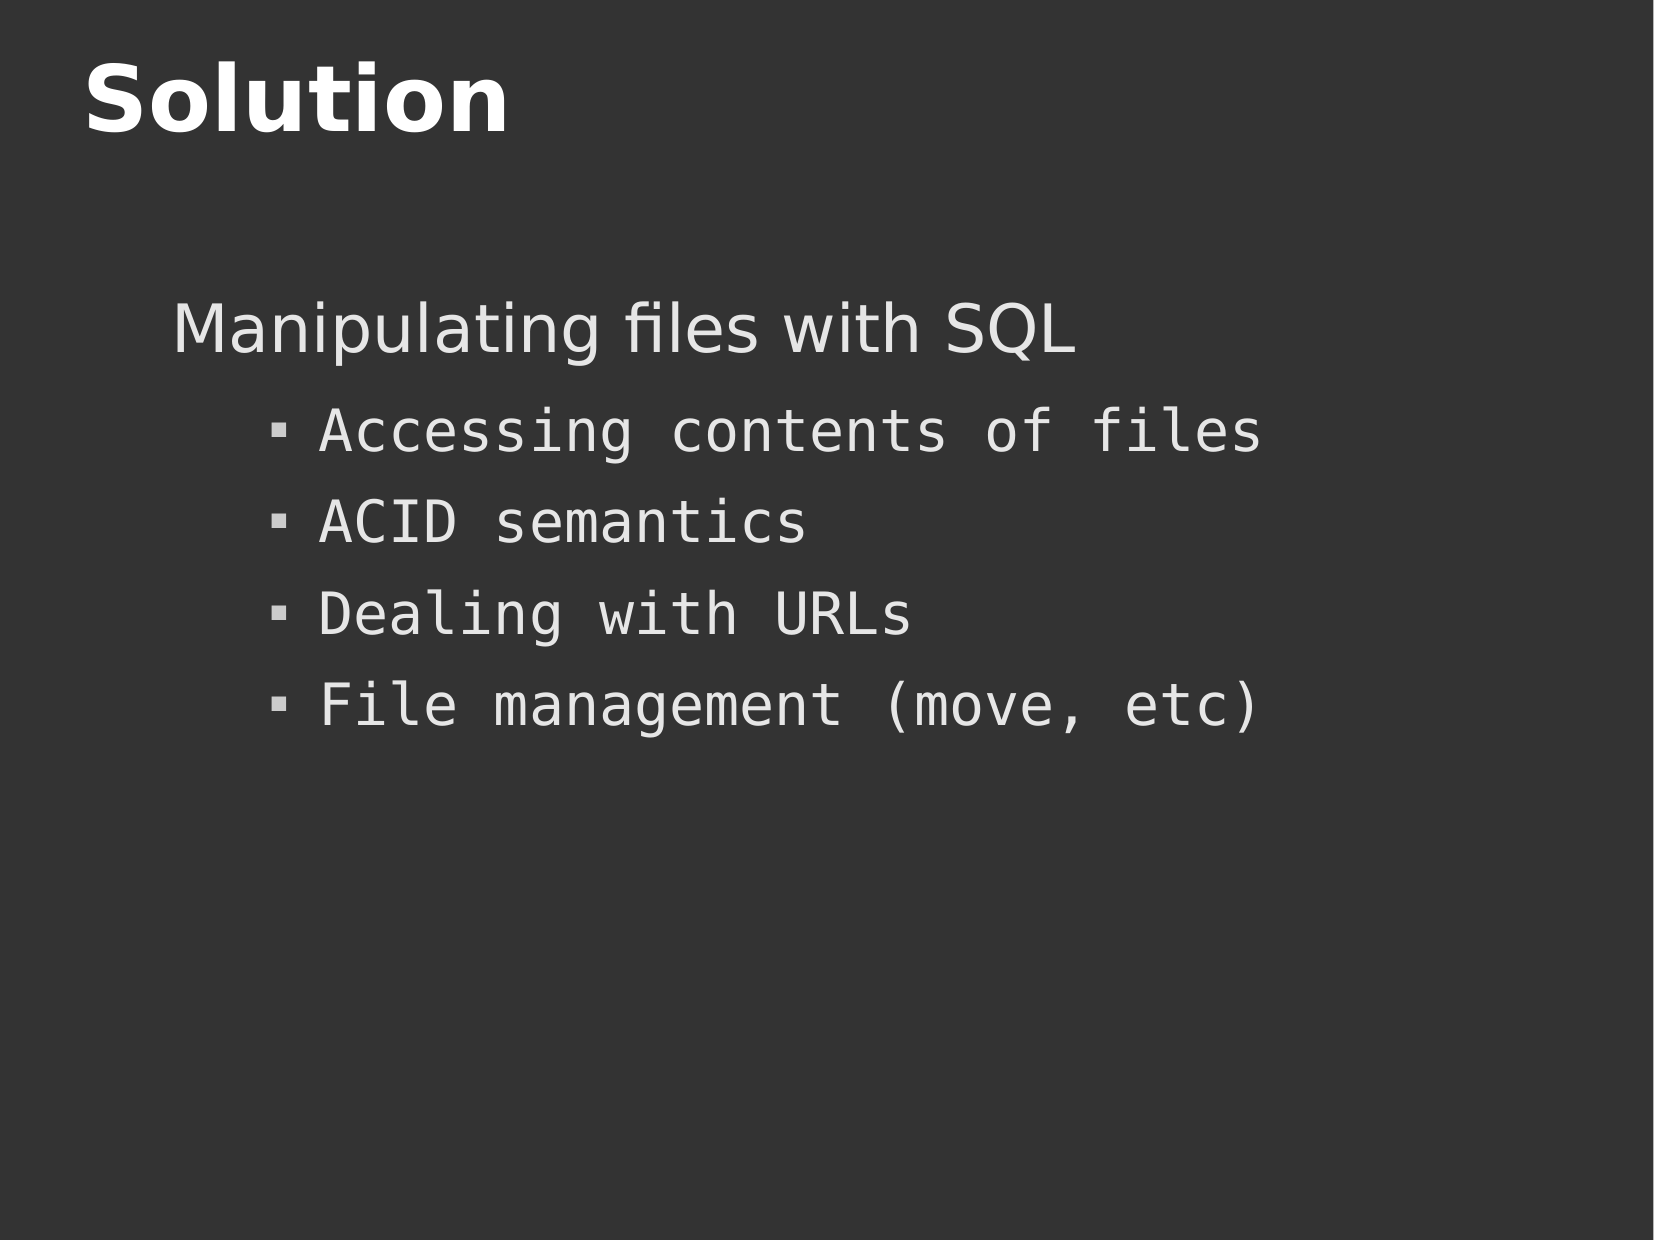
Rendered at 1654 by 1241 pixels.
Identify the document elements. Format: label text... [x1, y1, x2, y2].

list Manipulating files with SQL Accessing contents of files ACID semantics Dealing with URLs File management (move, etc) [82, 290, 1571, 1094]
title Solution [82, 46, 1571, 154]
